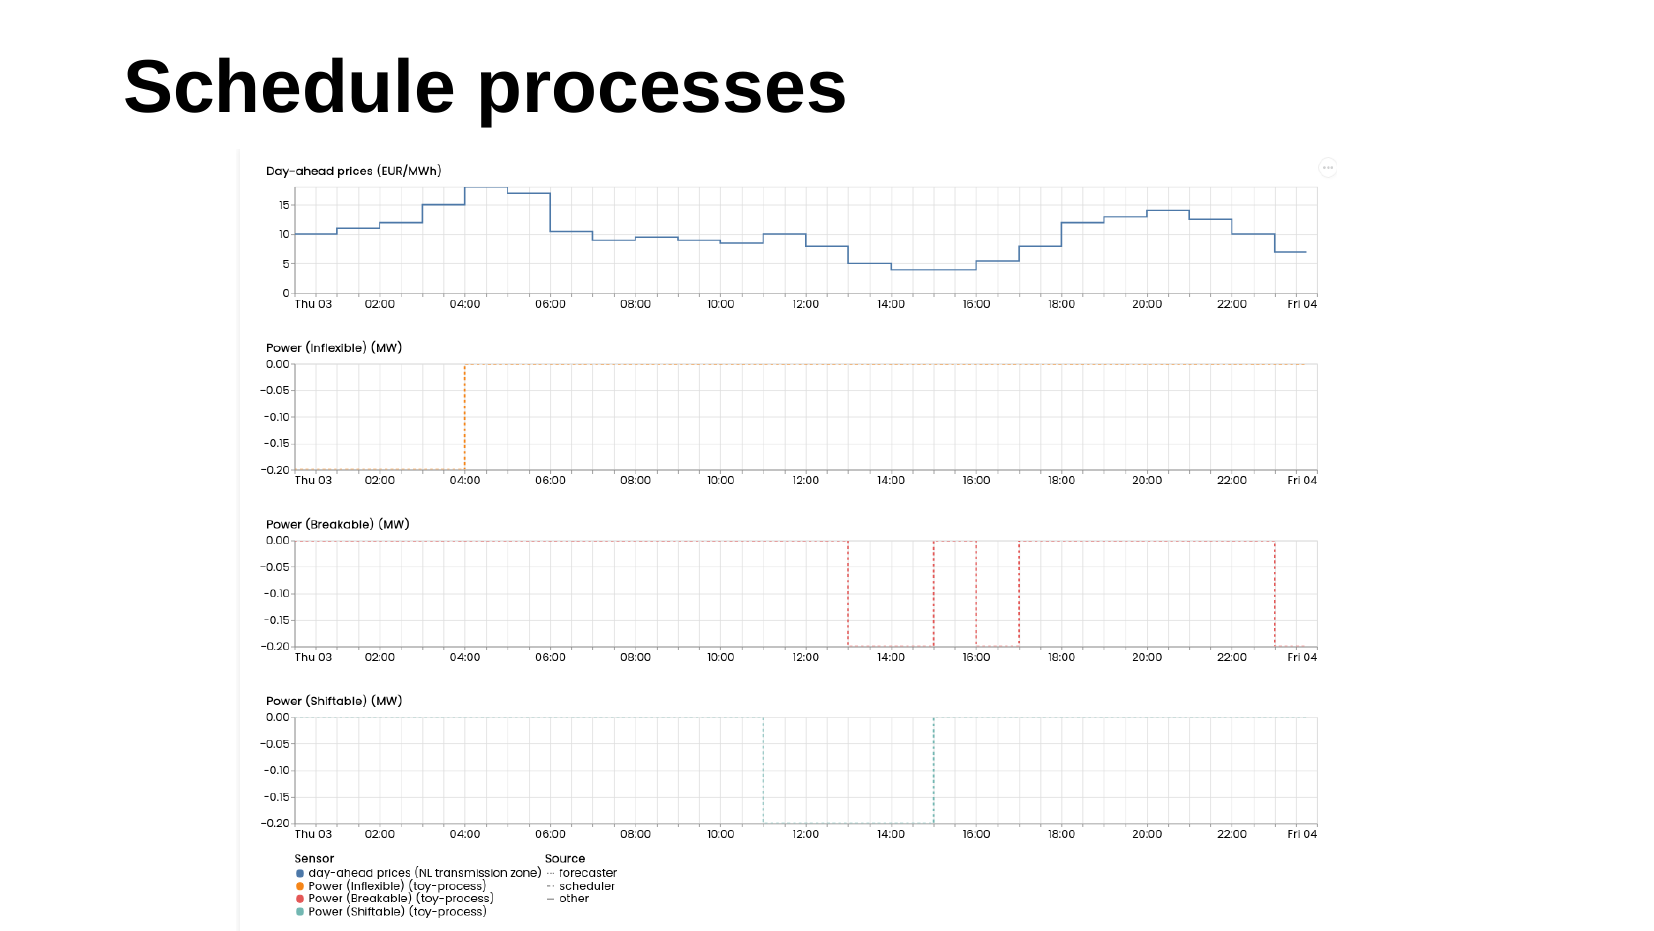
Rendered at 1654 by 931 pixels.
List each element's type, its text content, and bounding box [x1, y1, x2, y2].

picture [236, 149, 1337, 931]
text_box Schedule processes [37, 37, 867, 221]
